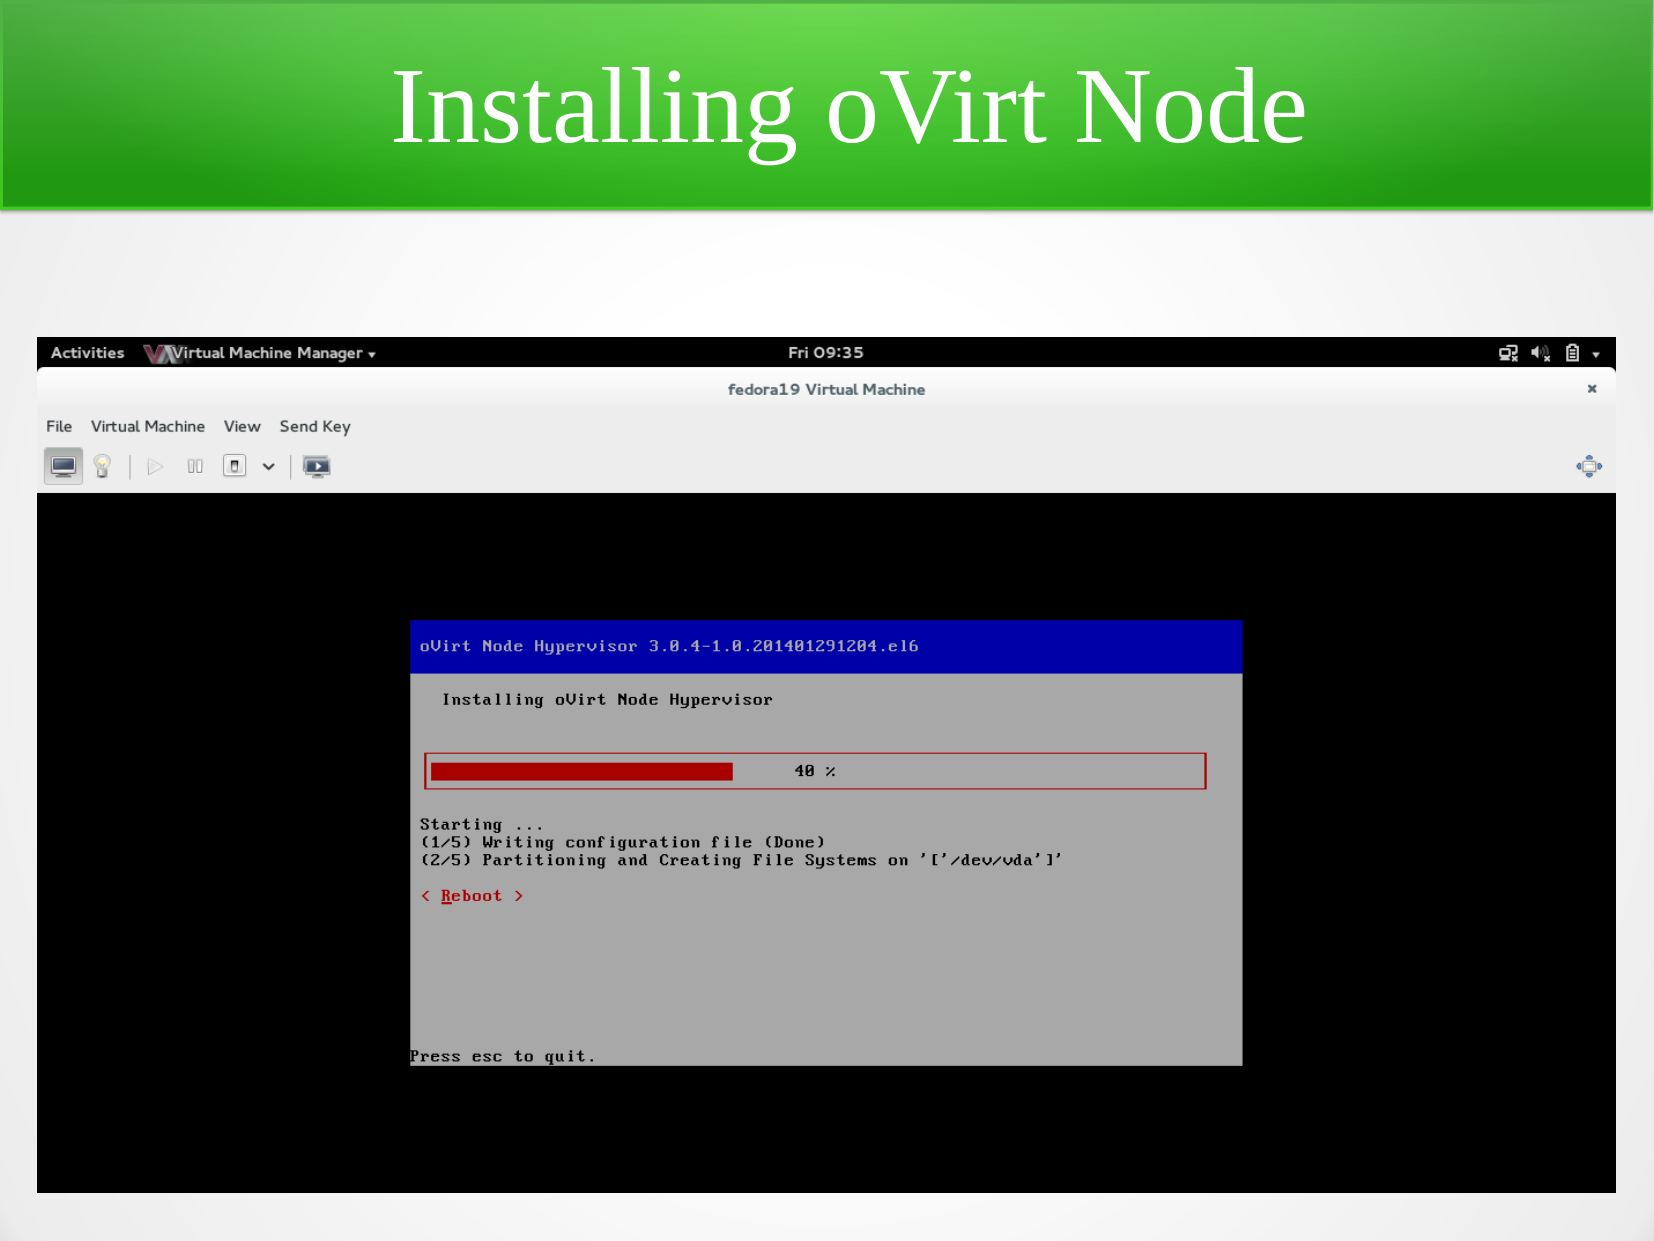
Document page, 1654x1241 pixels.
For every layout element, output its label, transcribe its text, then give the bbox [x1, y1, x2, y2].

picture [37, 337, 1616, 1193]
title Installing oVirt Node [86, 11, 1576, 200]
